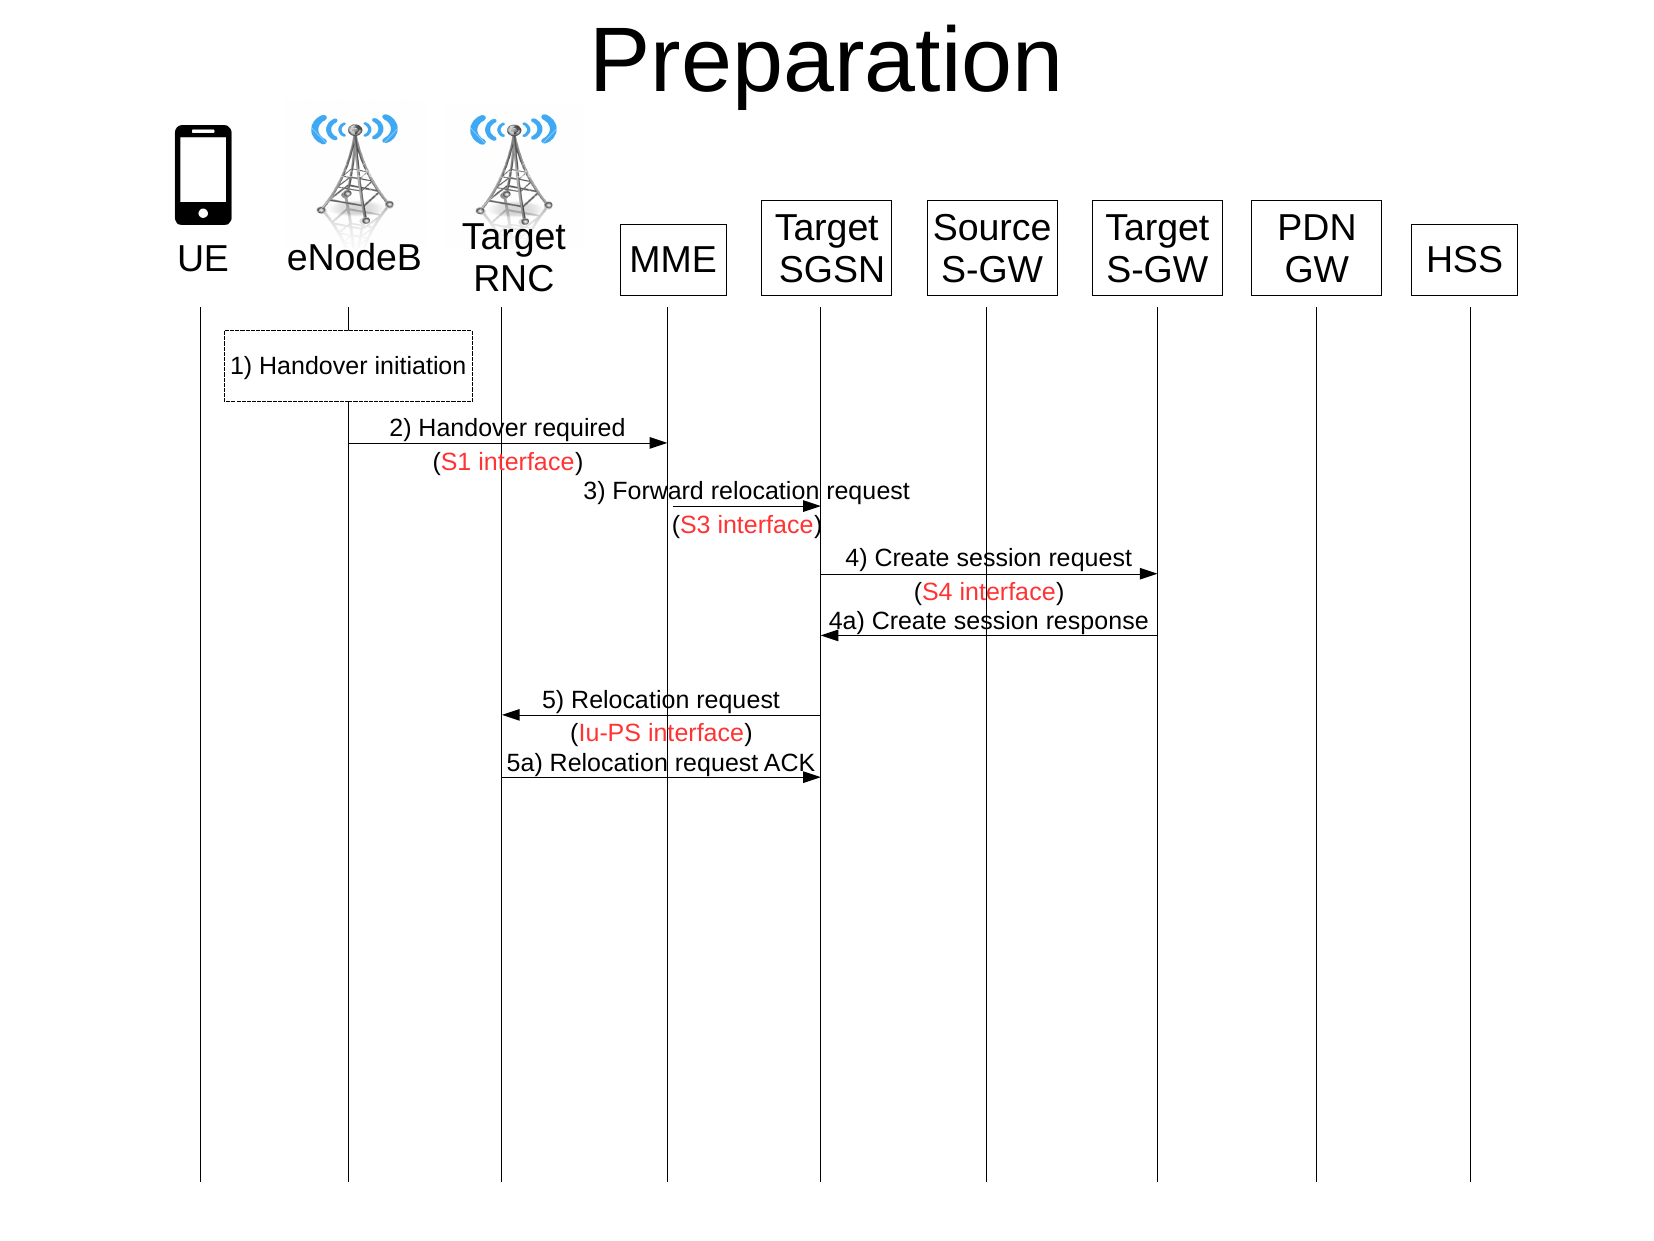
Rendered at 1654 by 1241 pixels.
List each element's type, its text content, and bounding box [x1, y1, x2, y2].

picture [283, 113, 426, 249]
text_box PDN GW [1251, 200, 1382, 296]
title Preparation [82, 8, 1571, 113]
picture [442, 113, 585, 249]
text_box 1) Handover initiation [224, 330, 473, 402]
text_box Target SGSN [761, 200, 892, 296]
text_box Source S-GW [927, 200, 1058, 296]
text_box MME [620, 224, 727, 296]
picture [153, 125, 253, 225]
text_box Target S-GW [1092, 200, 1223, 296]
text_box HSS [1411, 224, 1518, 296]
